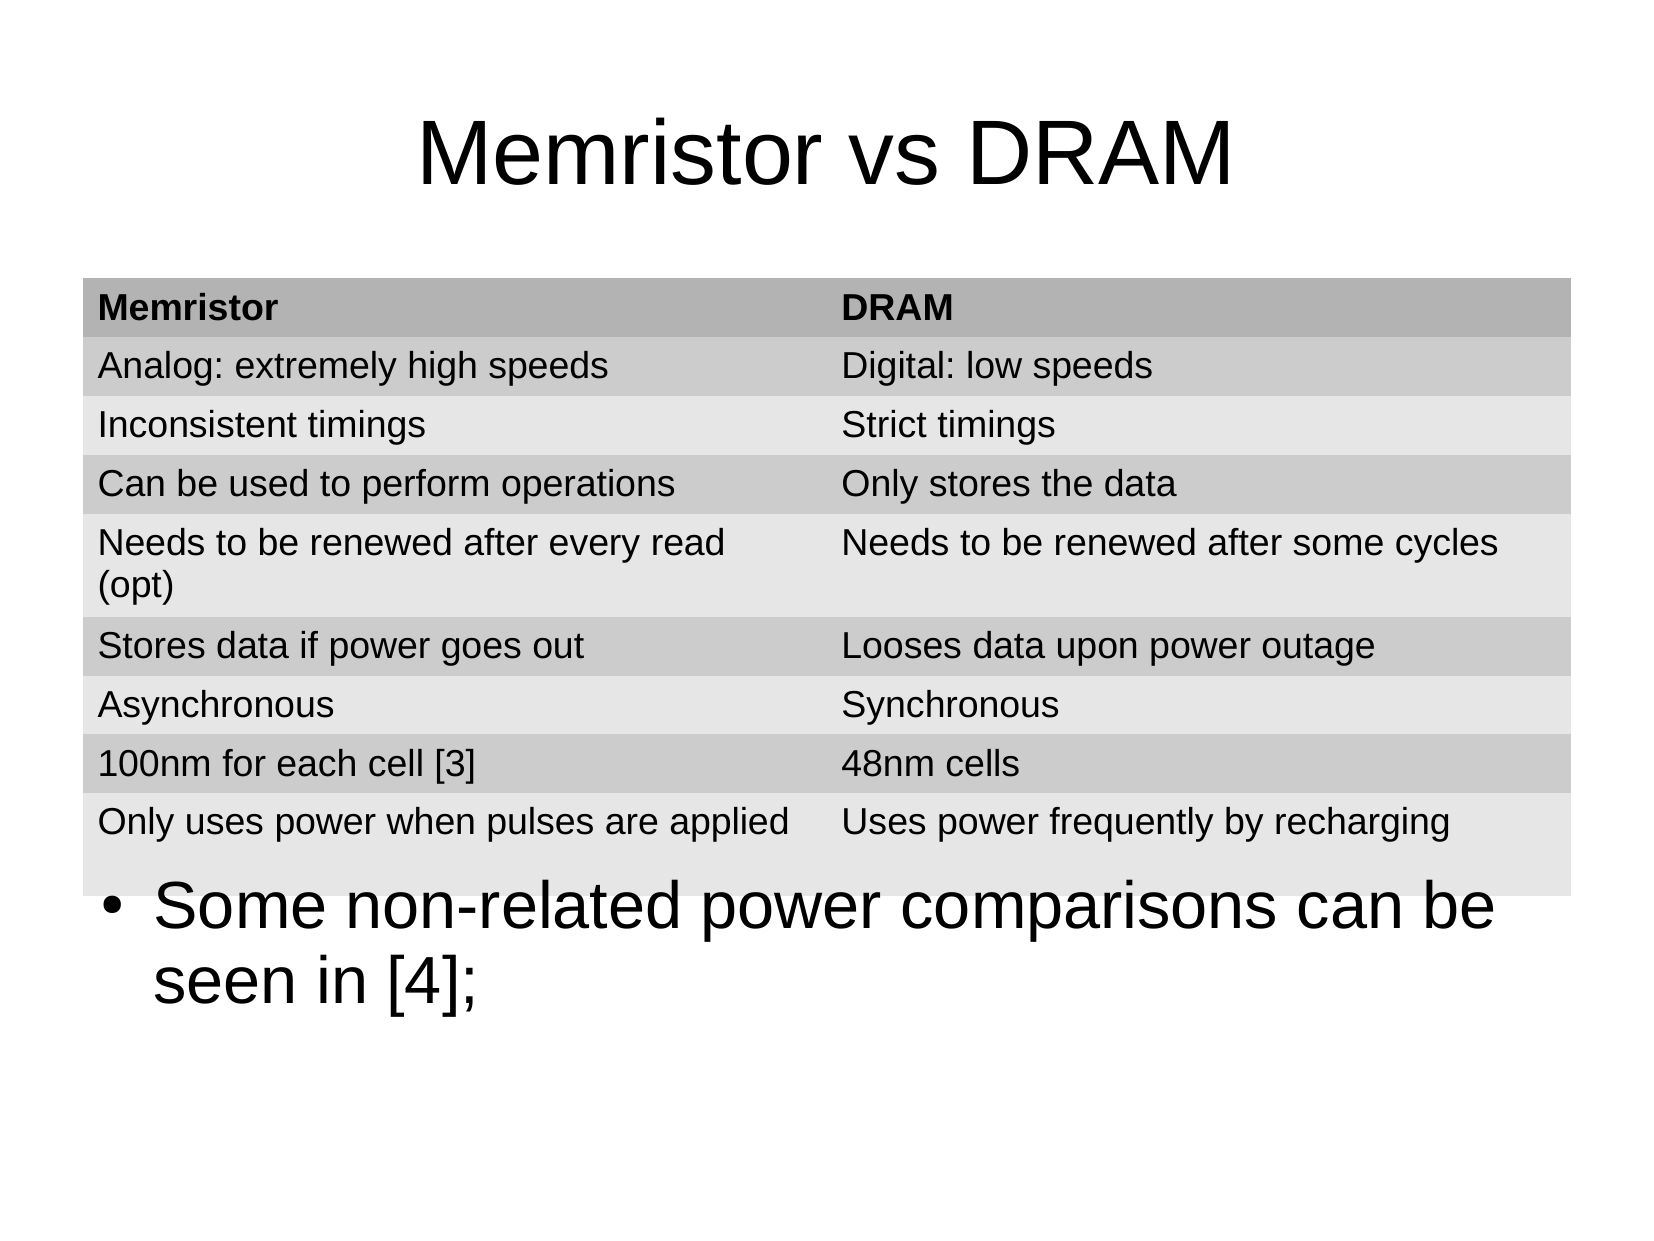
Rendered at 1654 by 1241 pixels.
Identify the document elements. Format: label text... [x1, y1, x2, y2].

table_cell Stores data if power goes out [83, 617, 827, 676]
table_cell Needs to be renewed after every read (opt) [83, 514, 827, 617]
list Some non-related power comparisons can be seen in [4]; [82, 868, 1571, 1099]
table_cell Only stores the data [827, 455, 1571, 514]
table_cell Uses power frequently by recharging [827, 793, 1571, 868]
table_cell 48nm cells [827, 734, 1571, 793]
table_cell Analog: extremely high speeds [83, 337, 827, 396]
table_cell Only uses power when pulses are applied [83, 793, 827, 868]
table_cell Synchronous [827, 676, 1571, 734]
table_header DRAM [827, 278, 1571, 337]
table_cell Inconsistent timings [83, 396, 827, 455]
table_cell Looses data upon power outage [827, 617, 1571, 676]
table_cell 100nm for each cell [3] [83, 734, 827, 793]
table_header Memristor [83, 278, 827, 337]
table_cell Needs to be renewed after some cycles [827, 514, 1571, 617]
table_cell Strict timings [827, 396, 1571, 455]
table_cell Digital: low speeds [827, 337, 1571, 396]
table_cell Asynchronous [83, 676, 827, 734]
table_cell Can be used to perform operations [83, 455, 827, 514]
title Memristor vs DRAM [82, 49, 1571, 257]
